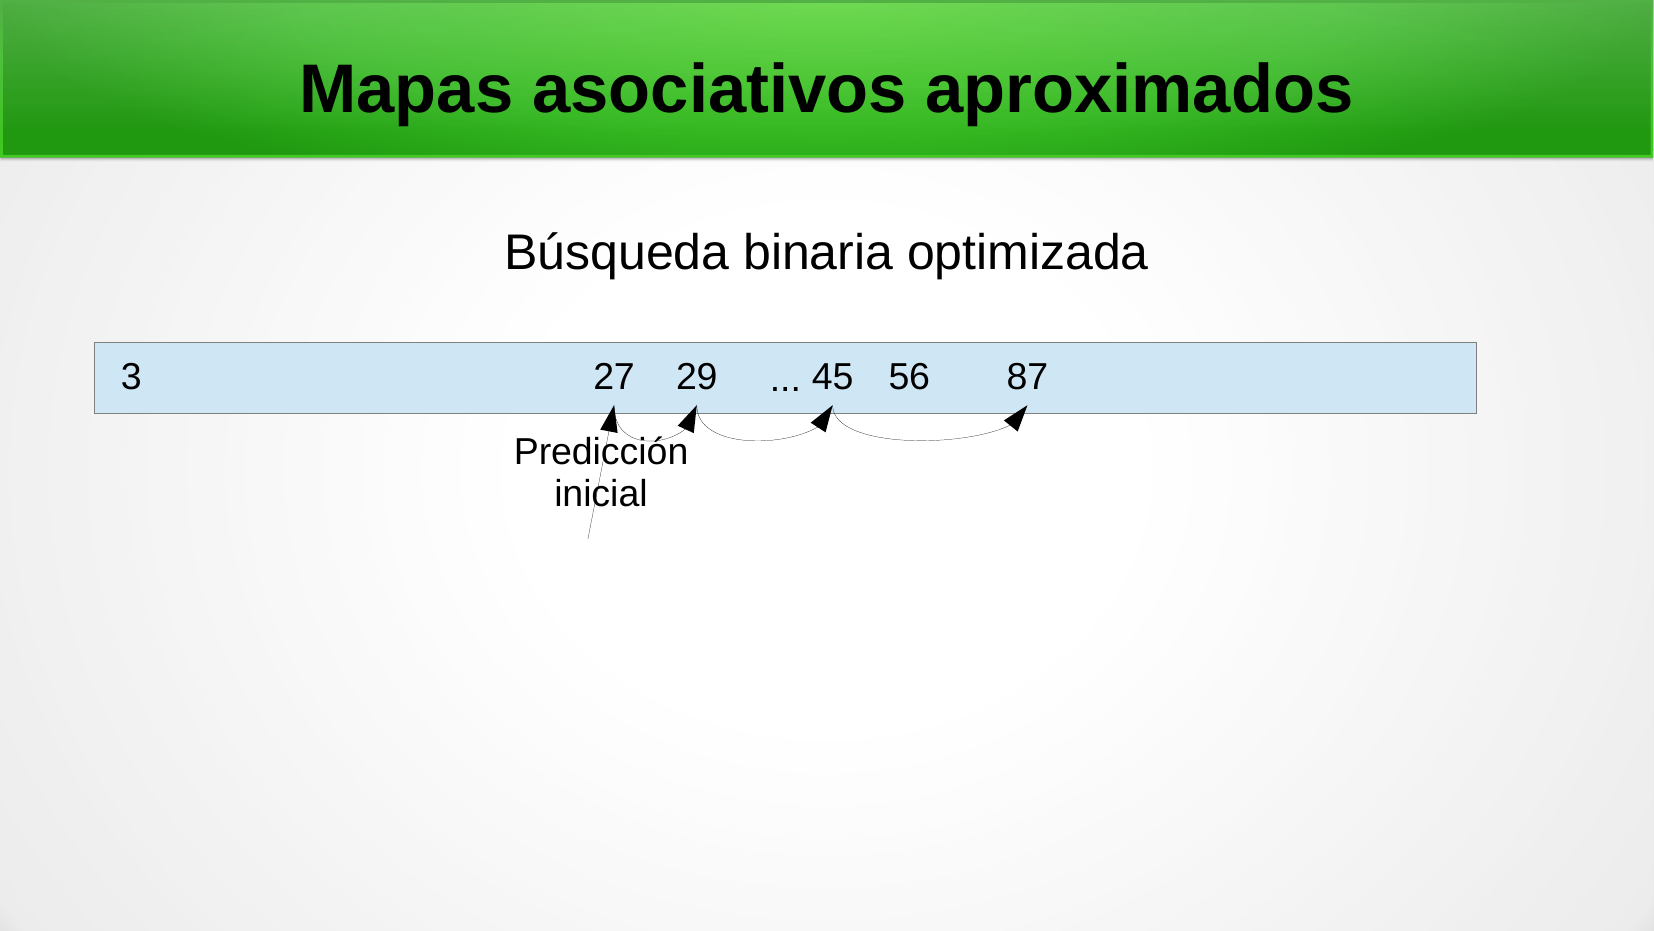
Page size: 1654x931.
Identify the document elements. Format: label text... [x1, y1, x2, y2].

text_box ... [94, 342, 1477, 414]
text_box 29 [661, 348, 733, 406]
title Mapas asociativos aproximados [82, 35, 1571, 142]
text_box 87 [991, 348, 1064, 406]
text_box 45 [797, 348, 869, 406]
text_box 27 [578, 348, 650, 406]
text_box 3 [106, 348, 178, 406]
list Búsqueda binaria optimizada [82, 224, 1571, 764]
text_box 56 [873, 348, 945, 406]
